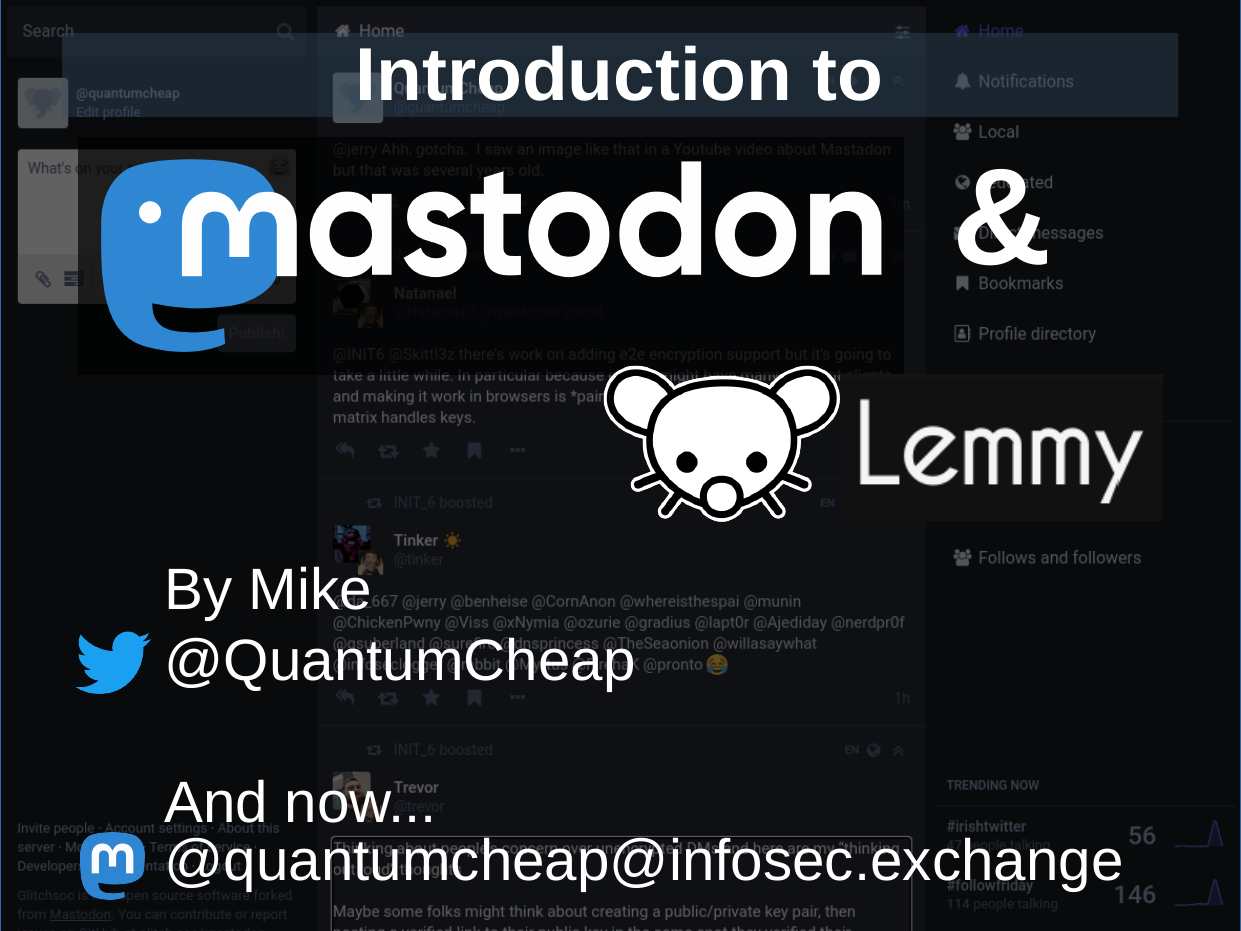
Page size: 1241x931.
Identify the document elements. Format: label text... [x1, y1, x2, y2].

picture [78, 137, 1163, 563]
picture [75, 631, 151, 694]
picture [80, 832, 145, 901]
title Introduction to [62, 32, 1179, 117]
text_box [0, 0, 1241, 931]
text_box & [937, 146, 1163, 301]
text_box By Mike @QuantumCheap And now... @quantumcheap@infosec.exchange [150, 555, 1163, 901]
